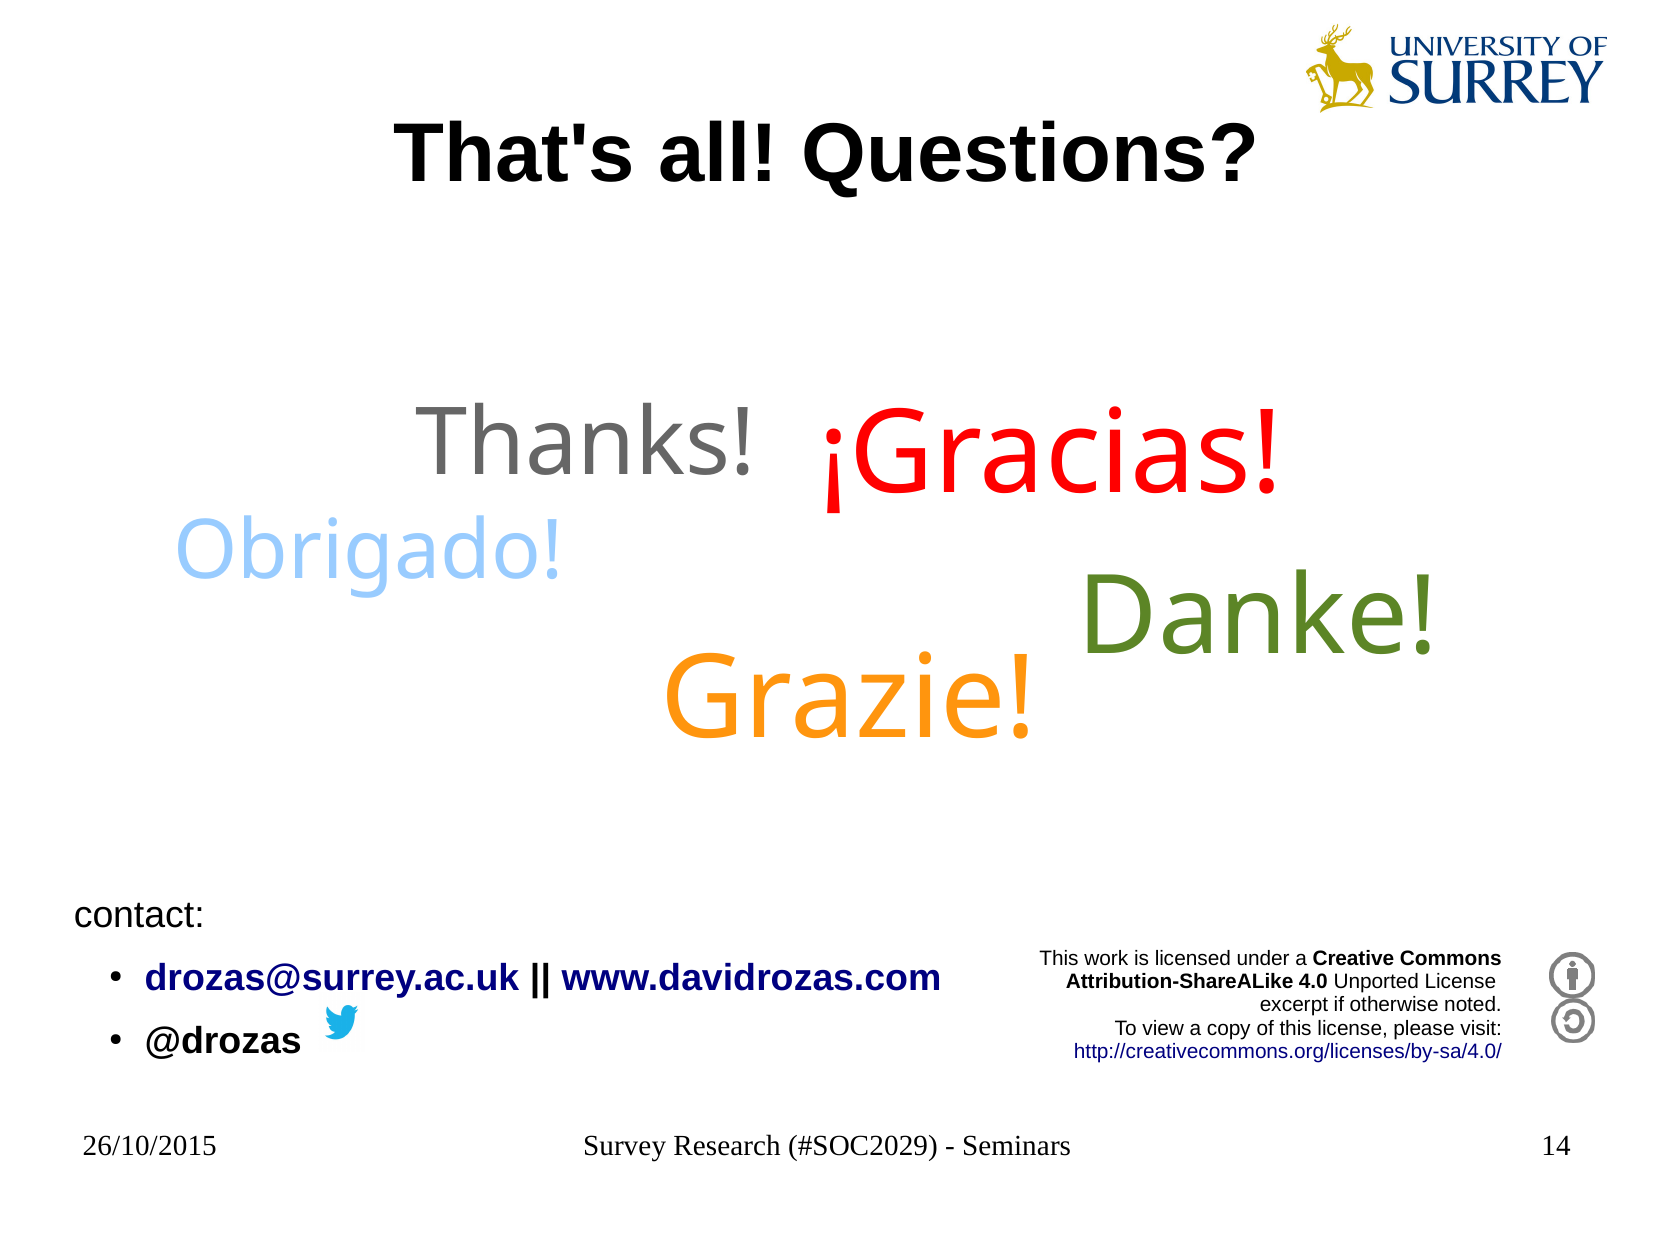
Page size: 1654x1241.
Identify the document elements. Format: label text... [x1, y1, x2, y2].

picture [318, 992, 365, 1052]
title Thanks! [368, 333, 804, 544]
title Grazie! [646, 602, 1052, 783]
text_box contact: drozas@surrey.ac.uk || www.davidrozas.com @drozas [23, 865, 1201, 1123]
title Obrigado! [158, 448, 579, 644]
title Danke! [1062, 513, 1453, 709]
text_box This work is licensed under a Creative Commons Attribution-ShareALike 4.0 Unported License excerpt if otherwise noted. To view a copy of this license, please visit: http://creativecommons.org/licenses/by-sa/4.0/ [1201, 938, 1518, 1095]
title ¡Gracias! [803, 342, 1299, 553]
picture [1549, 952, 1595, 1044]
picture [1306, 23, 1607, 113]
title That's all! Questions? [82, 49, 1571, 257]
